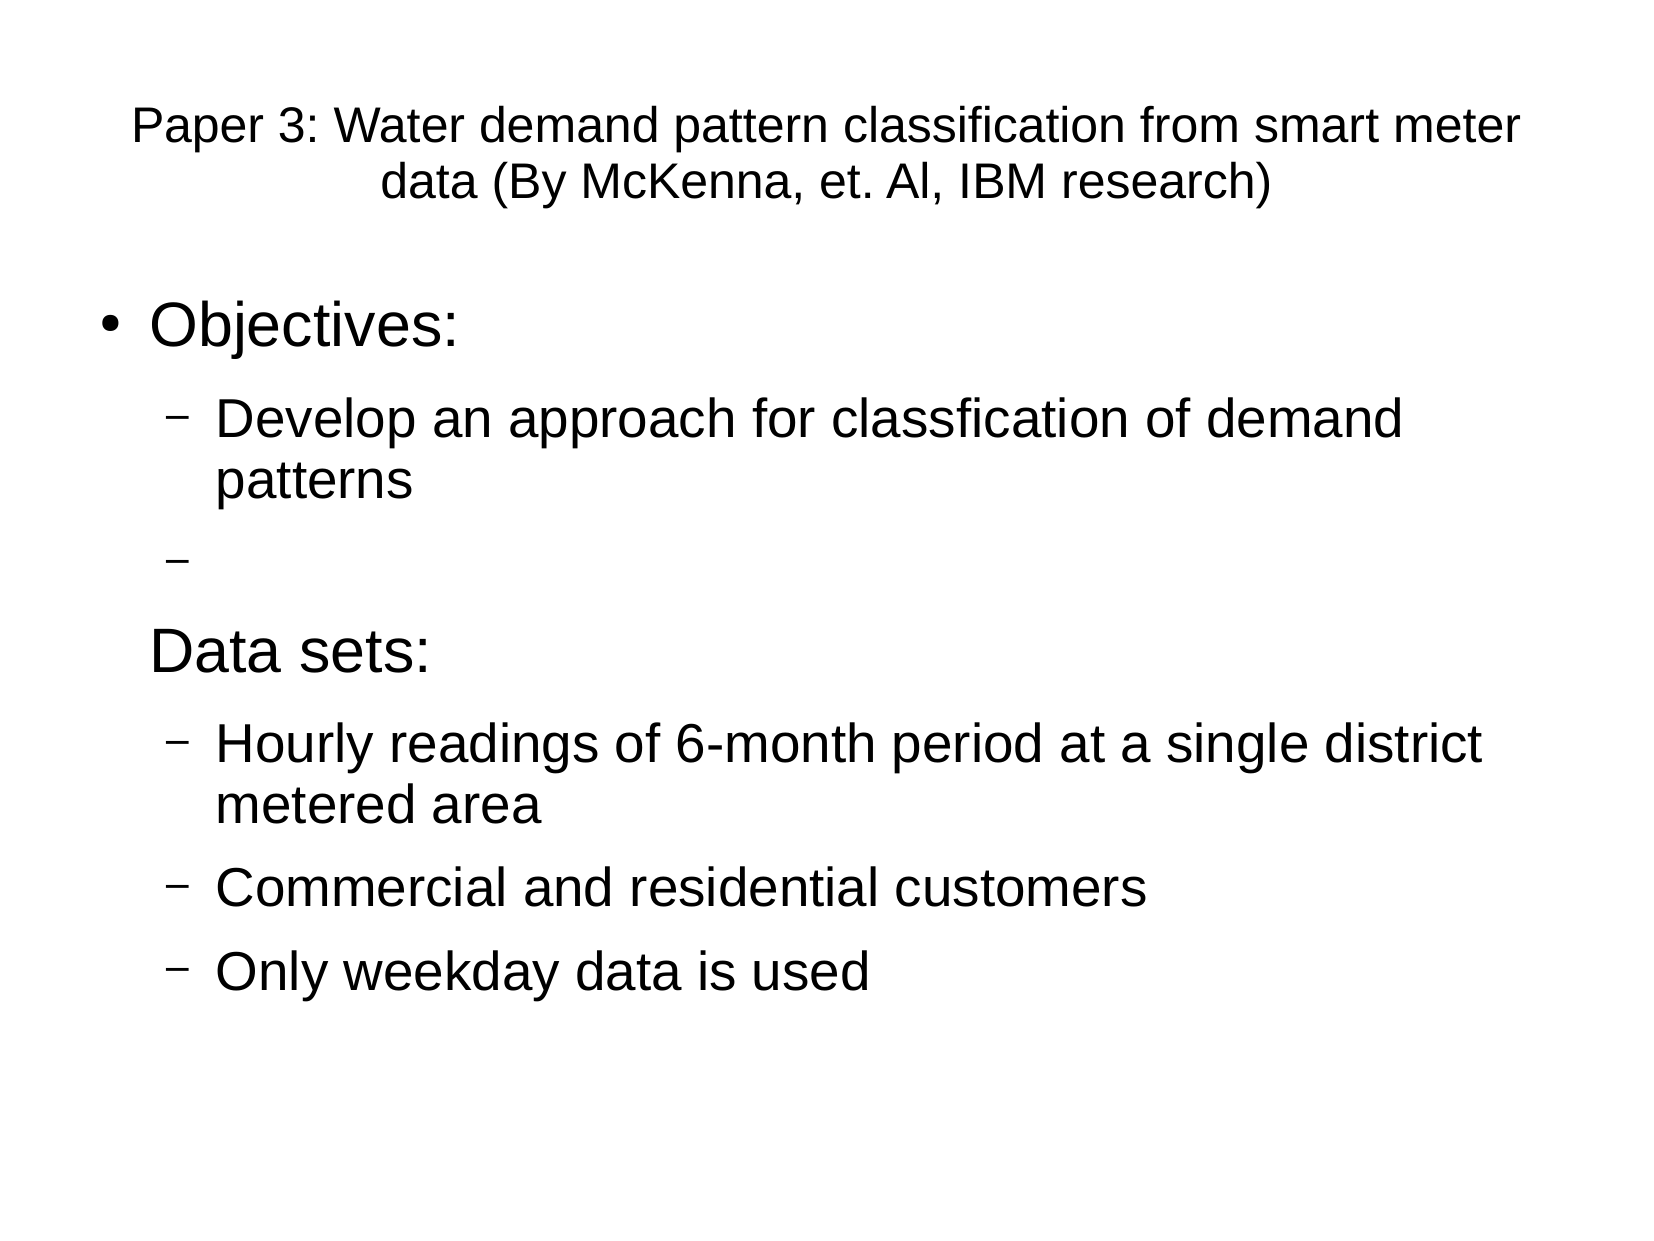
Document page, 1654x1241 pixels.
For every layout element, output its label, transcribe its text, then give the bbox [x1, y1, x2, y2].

title Paper 3: Water demand pattern classification from smart meter data (By McKenna, et. Al, IBM research) [82, 49, 1571, 257]
list Objectives: Develop an approach for classfication of demand patterns Data sets: Hourly readings of 6-month period at a single district metered area Commercial and residential customers Only weekday data is used [82, 290, 1538, 1010]
